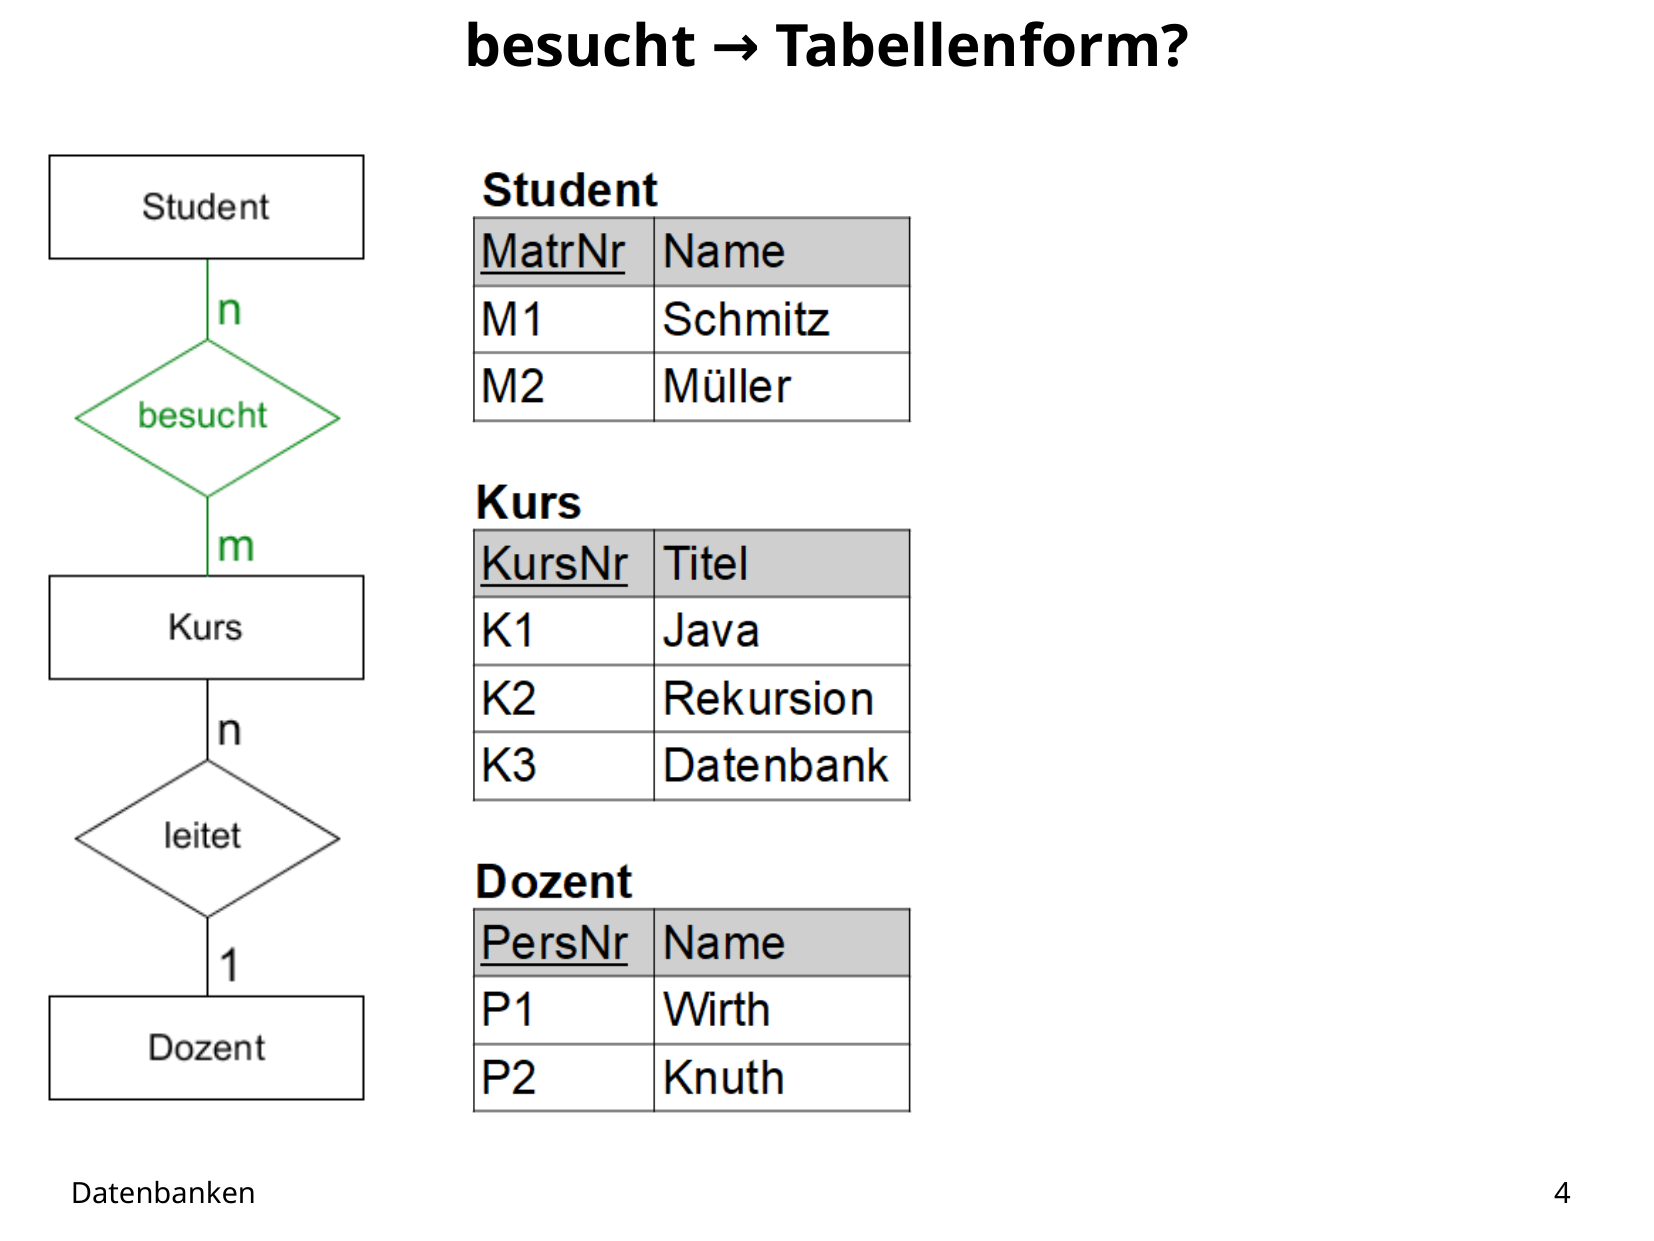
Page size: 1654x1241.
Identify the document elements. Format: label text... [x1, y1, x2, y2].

picture [472, 171, 1589, 1114]
picture [47, 153, 367, 1103]
title besucht → Tabellenform? [0, 5, 1654, 83]
